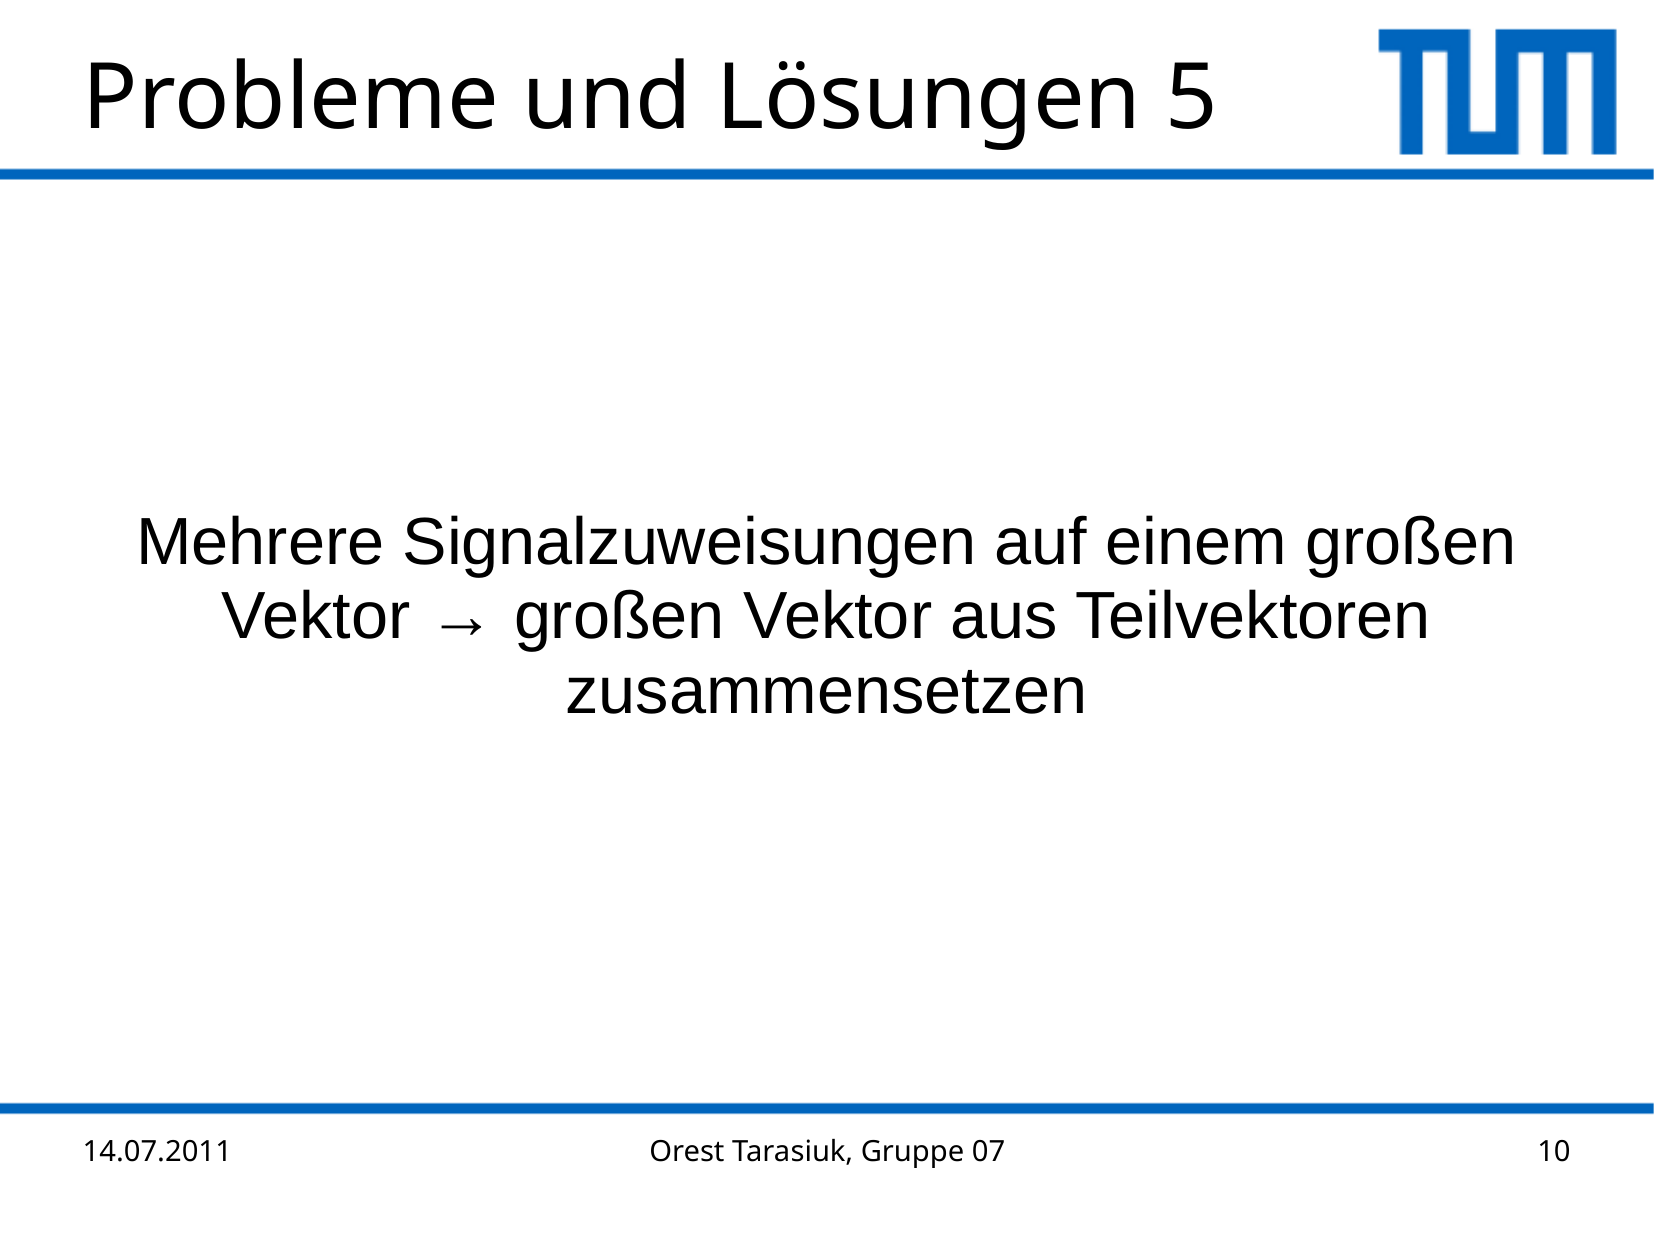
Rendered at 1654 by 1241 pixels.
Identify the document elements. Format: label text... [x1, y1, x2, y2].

subtitle Mehrere Signalzuweisungen auf einem großen Vektor → großen Vektor aus Teilvektoren zusammensetzen [82, 206, 1571, 1026]
picture [0, 0, 1654, 1241]
title Probleme und Lösungen 5 [82, 41, 1359, 145]
